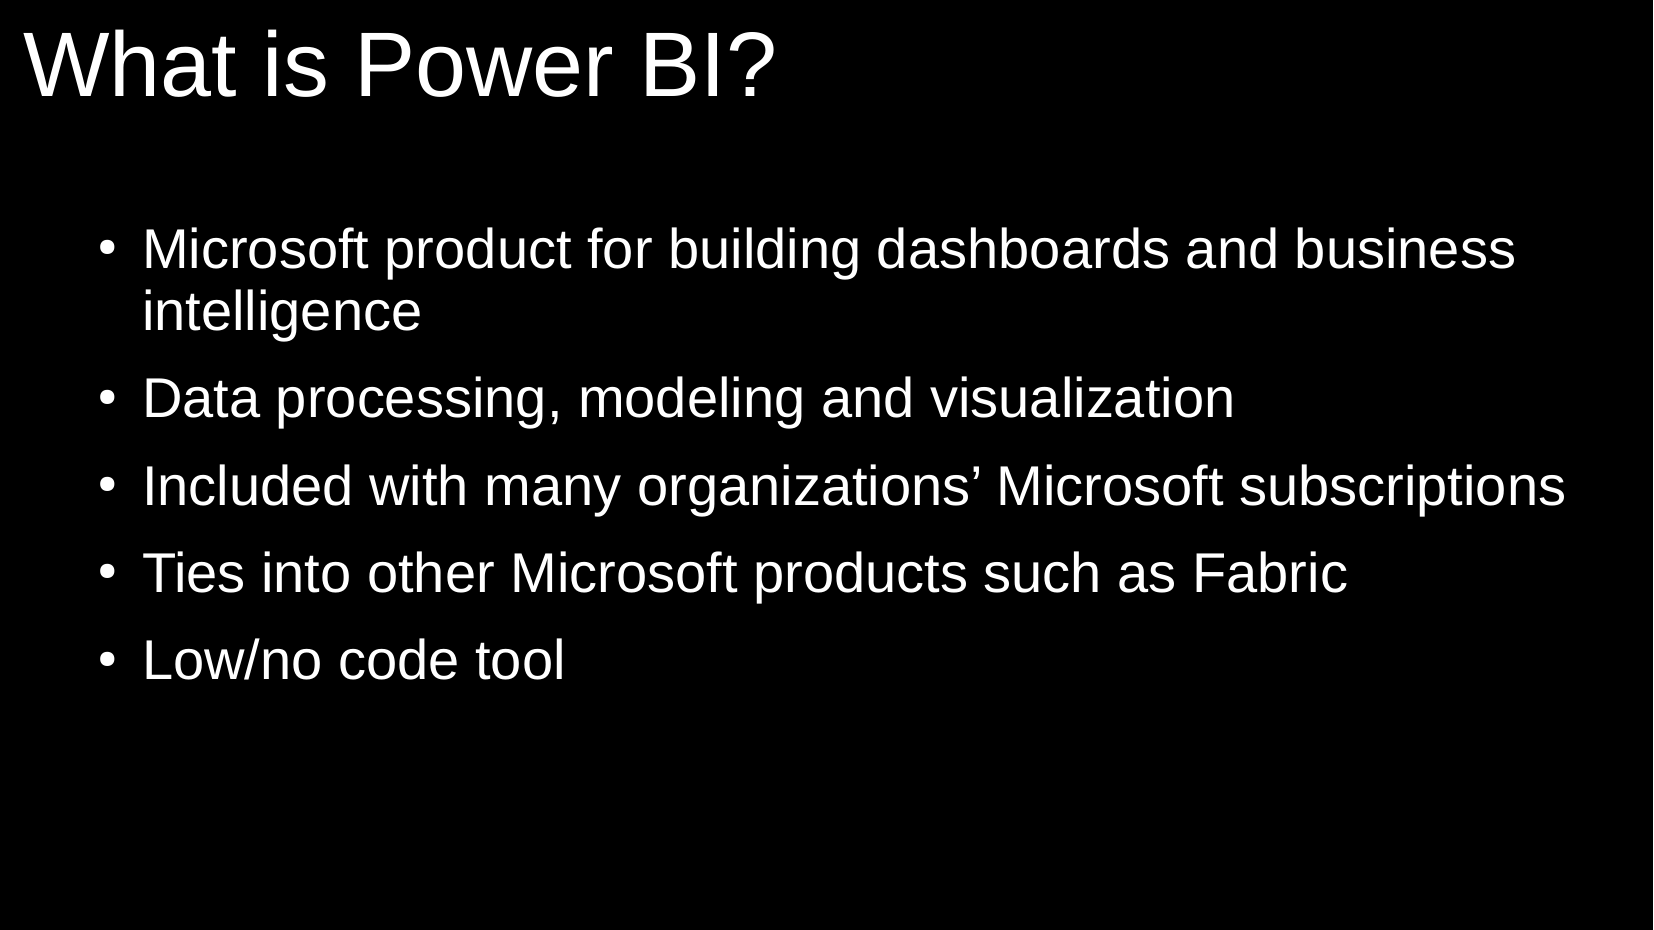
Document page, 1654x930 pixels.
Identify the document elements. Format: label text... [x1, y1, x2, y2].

list Microsoft product for building dashboards and business intelligence Data processing, modeling and visualization Included with many organizations’ Microsoft subscriptions Ties into other Microsoft products such as Fabric Low/no code tool [82, 217, 1571, 757]
title What is Power BI? [23, 11, 1588, 119]
